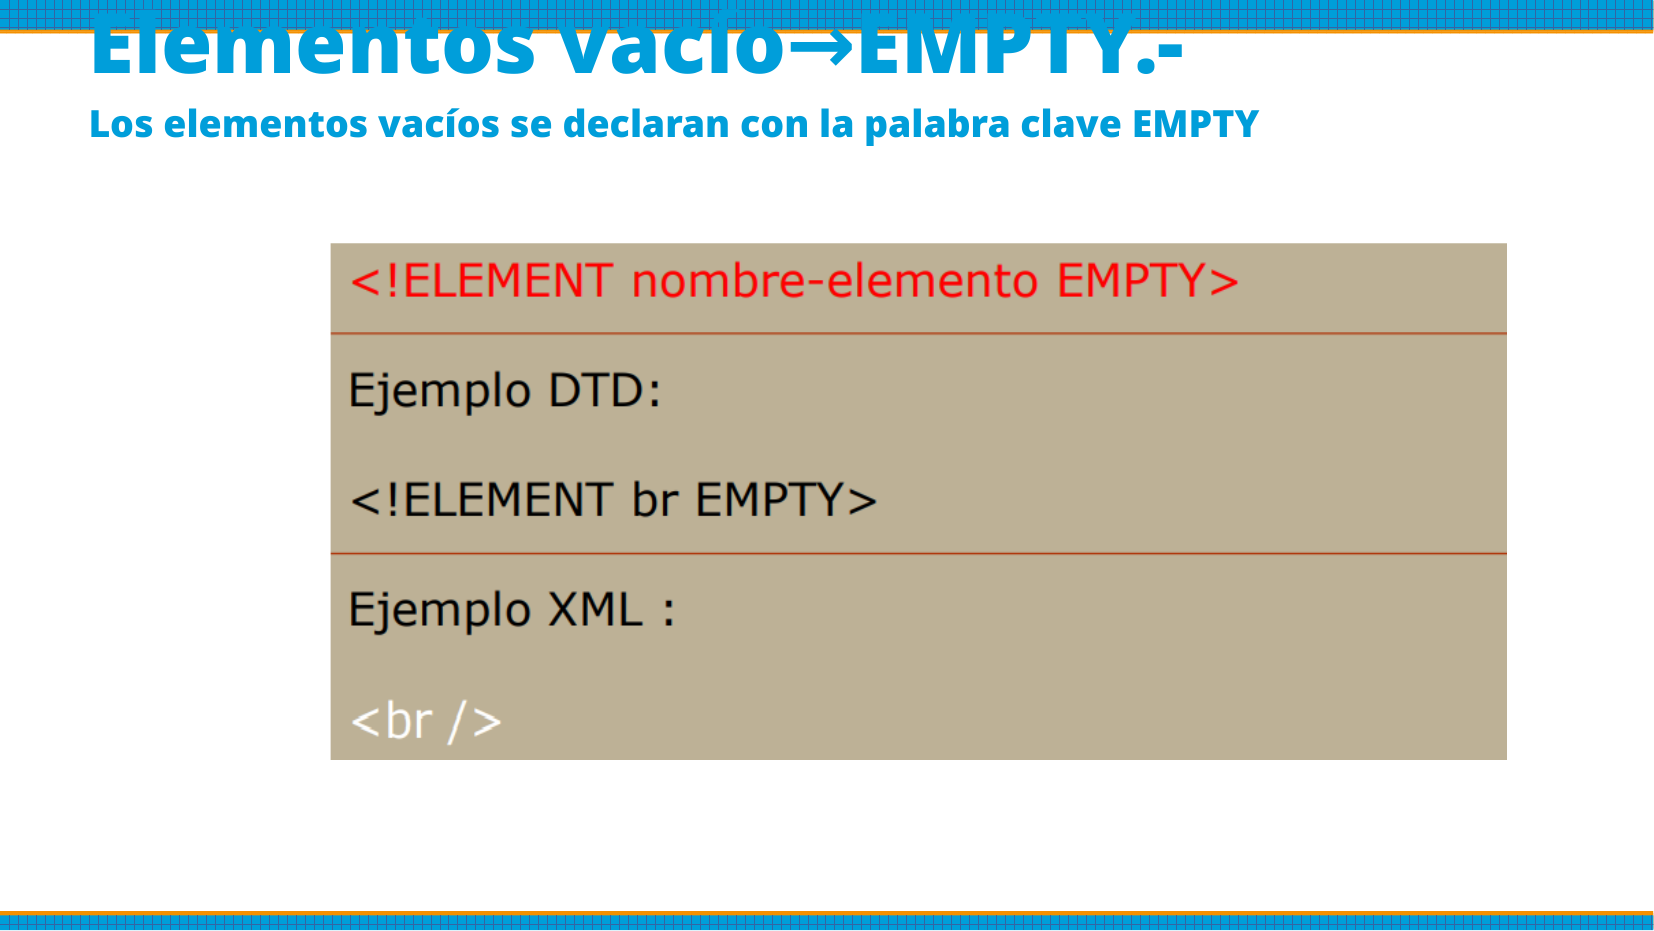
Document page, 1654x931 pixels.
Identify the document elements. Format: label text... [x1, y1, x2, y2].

picture [324, 242, 1507, 760]
subtitle Elementos vacío→EMPTY.- Los elementos vacíos se declaran con la palabra clave EMPTY [88, 17, 1565, 825]
